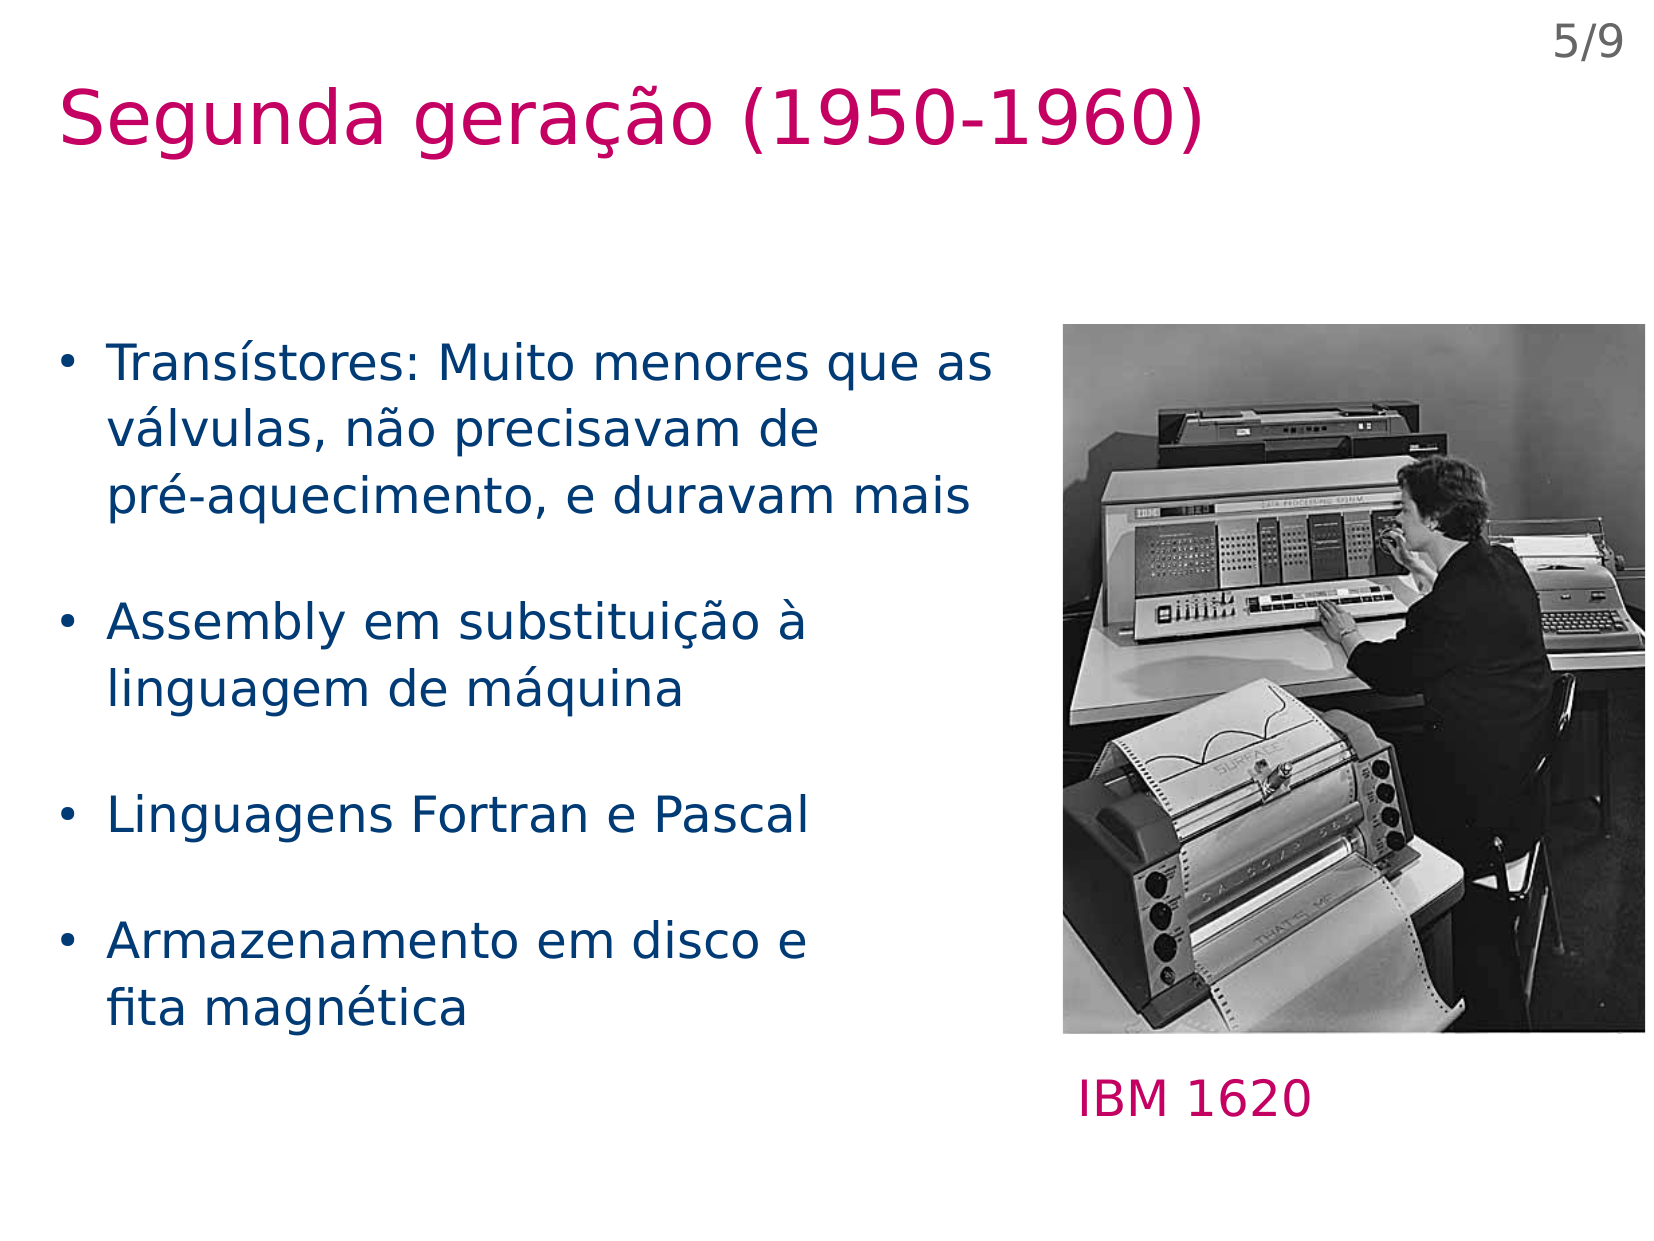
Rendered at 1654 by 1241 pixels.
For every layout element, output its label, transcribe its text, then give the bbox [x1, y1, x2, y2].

title Segunda geração (1950-1960) [59, 1, 1625, 237]
list Transístores: Muito menores que as válvulas, não precisavam de pré-aquecimento, e duravam mais Assembly em substituição à linguagem de máquina Linguagens Fortran e Pascal Armazenamento em disco e fita magnética [59, 324, 1625, 1211]
text_box IBM 1620 [1062, 1062, 1565, 1182]
picture [1062, 324, 1646, 1034]
